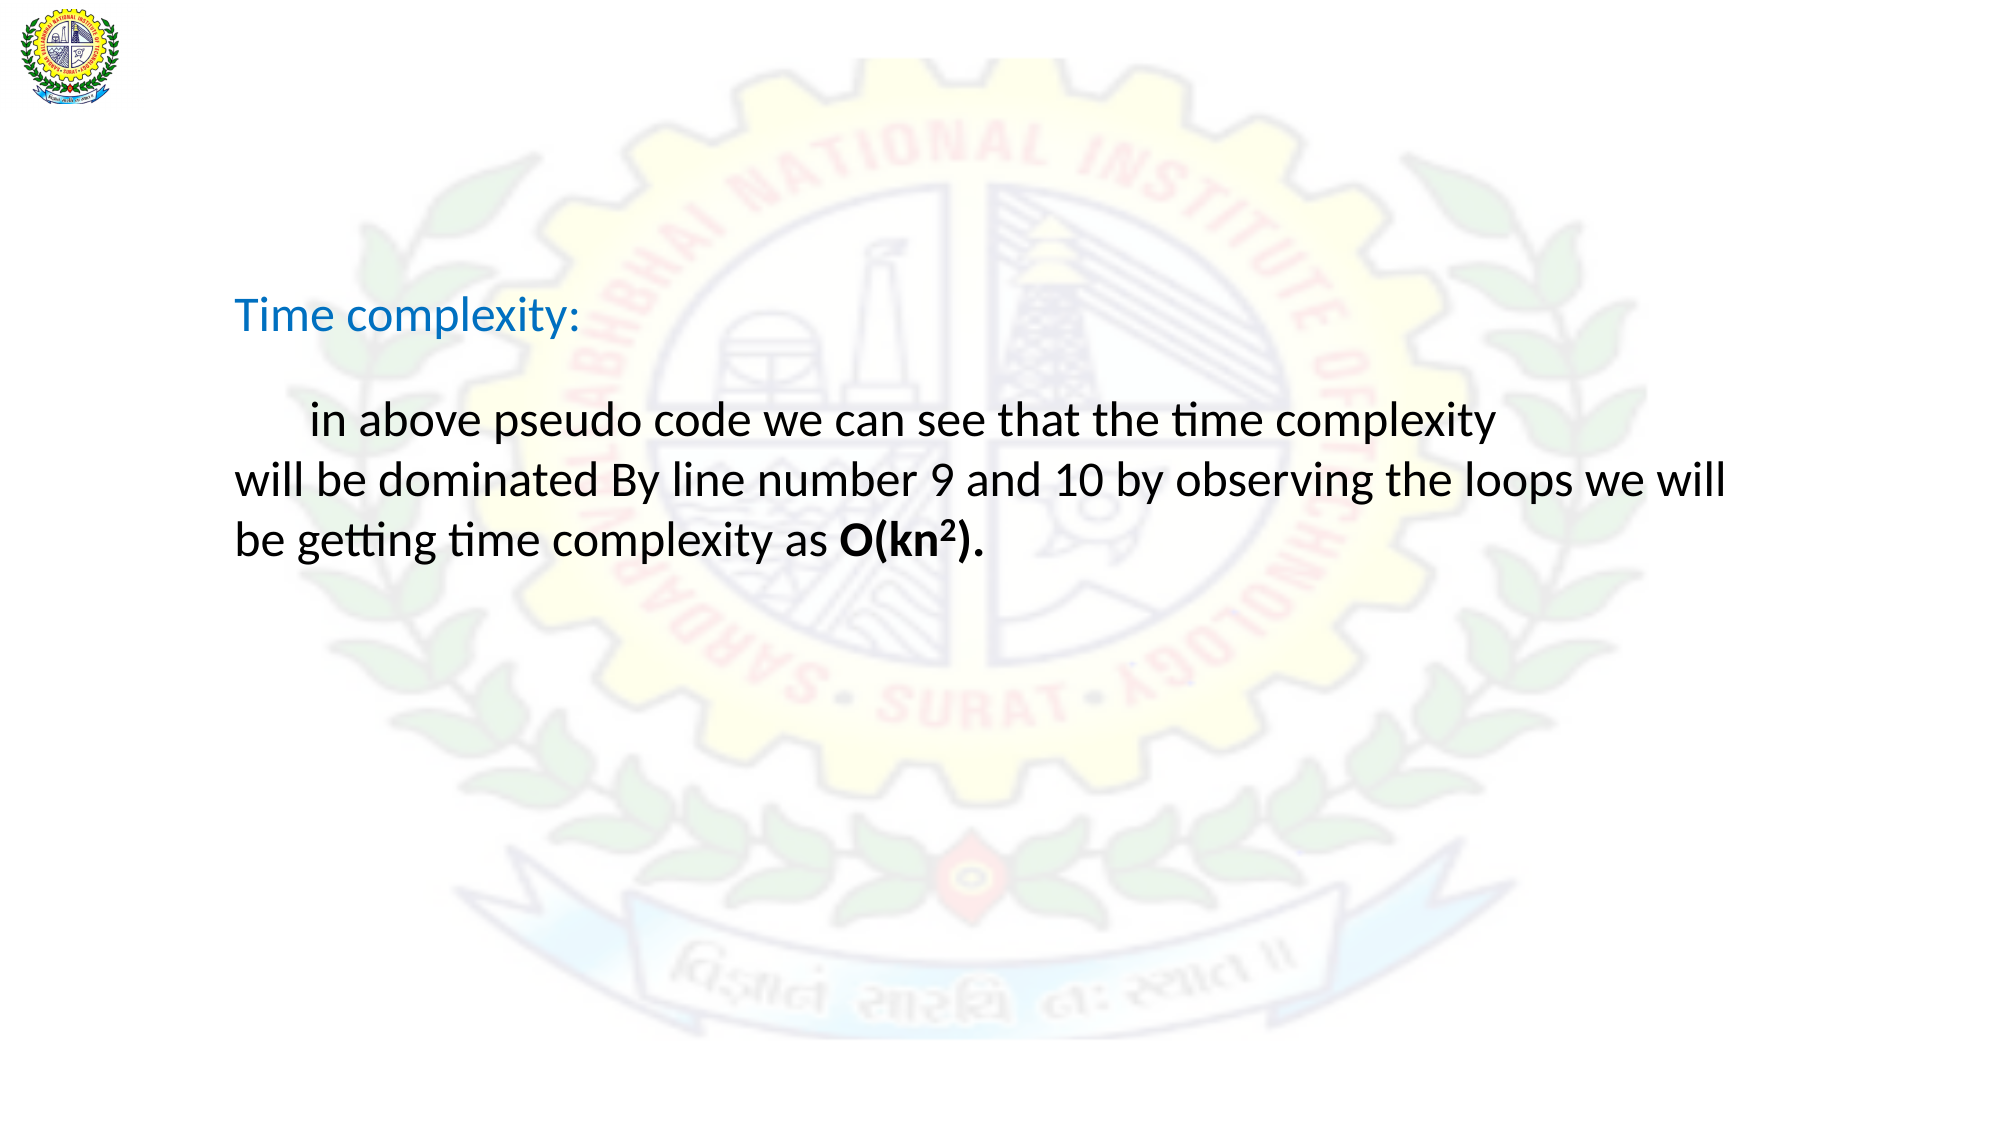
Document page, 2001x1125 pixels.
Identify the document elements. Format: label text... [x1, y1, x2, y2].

text_box Time complexity: in above pseudo code we can see that the time complexity will be dominated By line number 9 and 10 by observing the loops we will be getting time complexity as O(kn2). [219, 273, 1781, 623]
